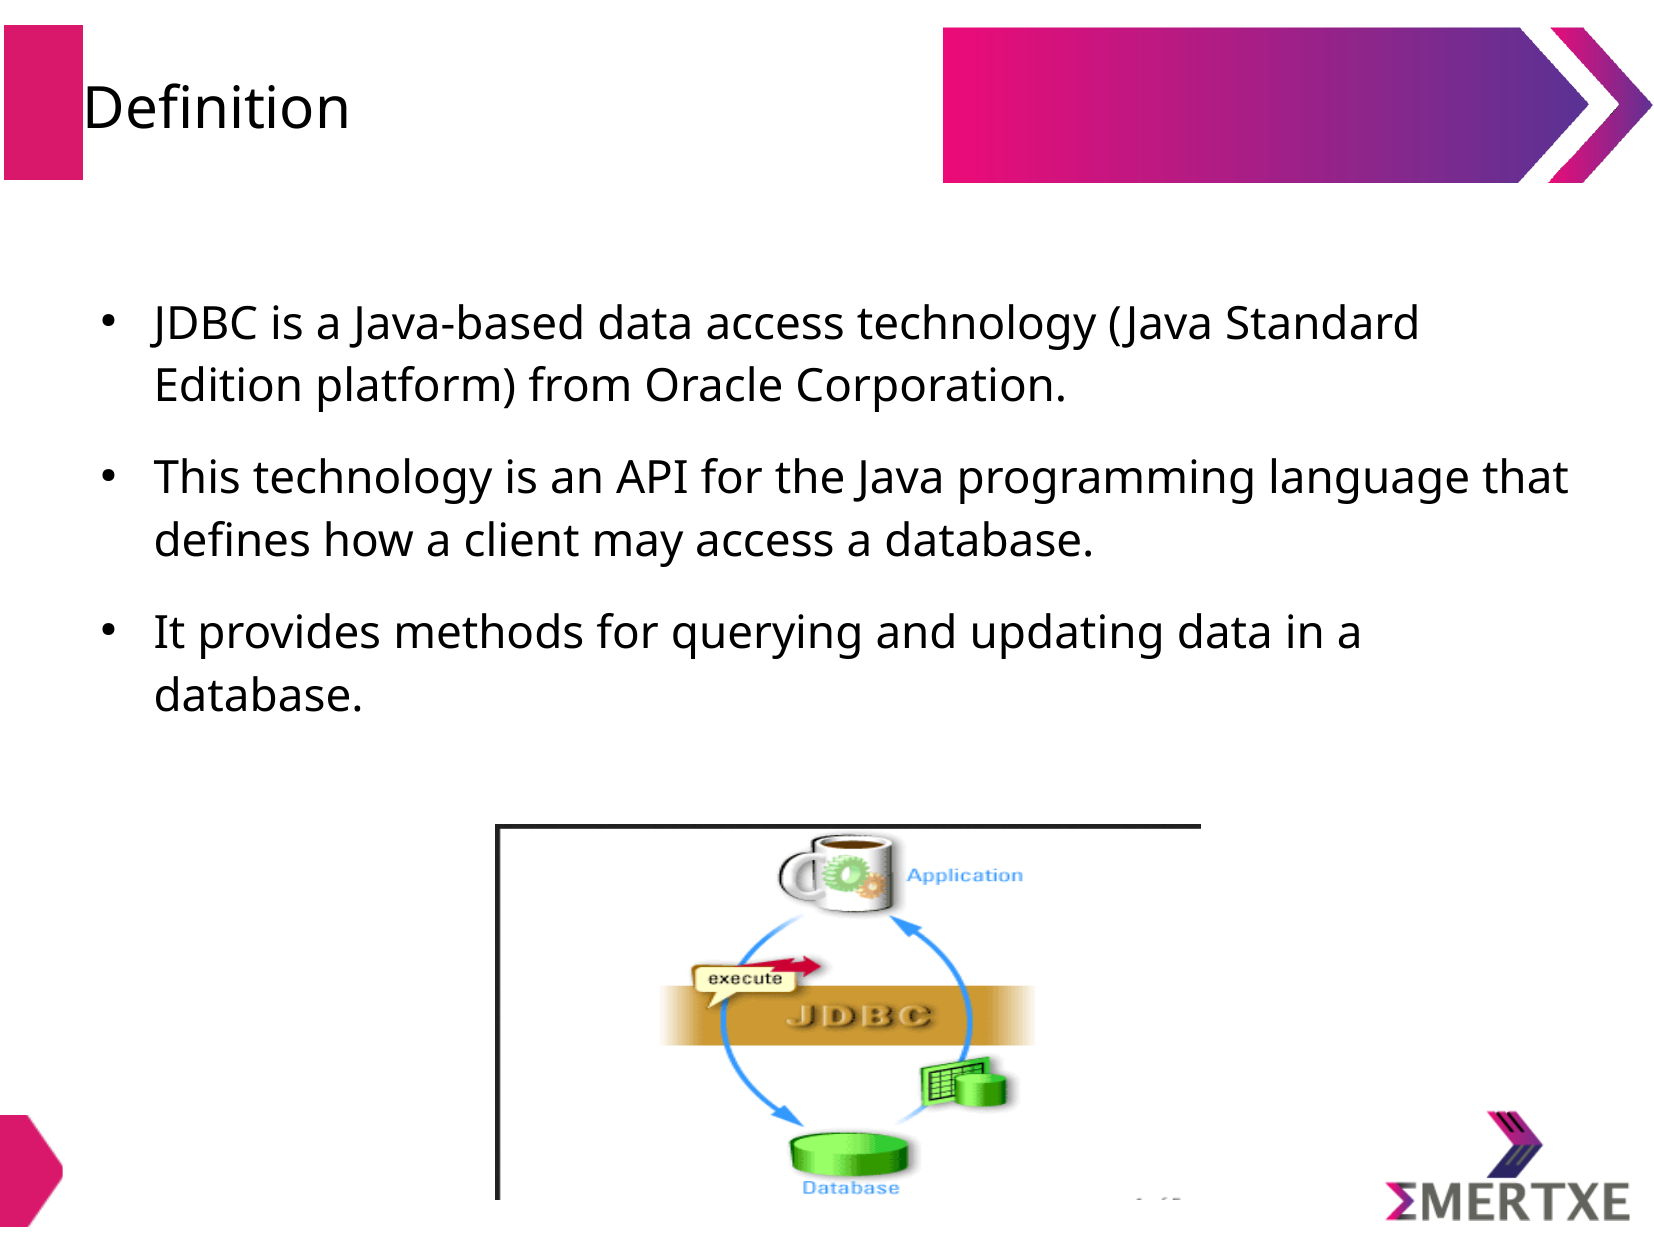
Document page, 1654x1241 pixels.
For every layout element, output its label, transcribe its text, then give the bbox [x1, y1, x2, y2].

picture [1385, 1107, 1631, 1221]
list JDBC is a Java-based data access technology (Java Standard Edition platform) from Oracle Corporation. This technology is an API for the Java programming language that defines how a client may access a database. It provides methods for querying and updating data in a database. [82, 290, 1571, 1010]
title Definition [82, 2, 1571, 210]
picture [495, 824, 1201, 1201]
picture [1571, 27, 1653, 183]
